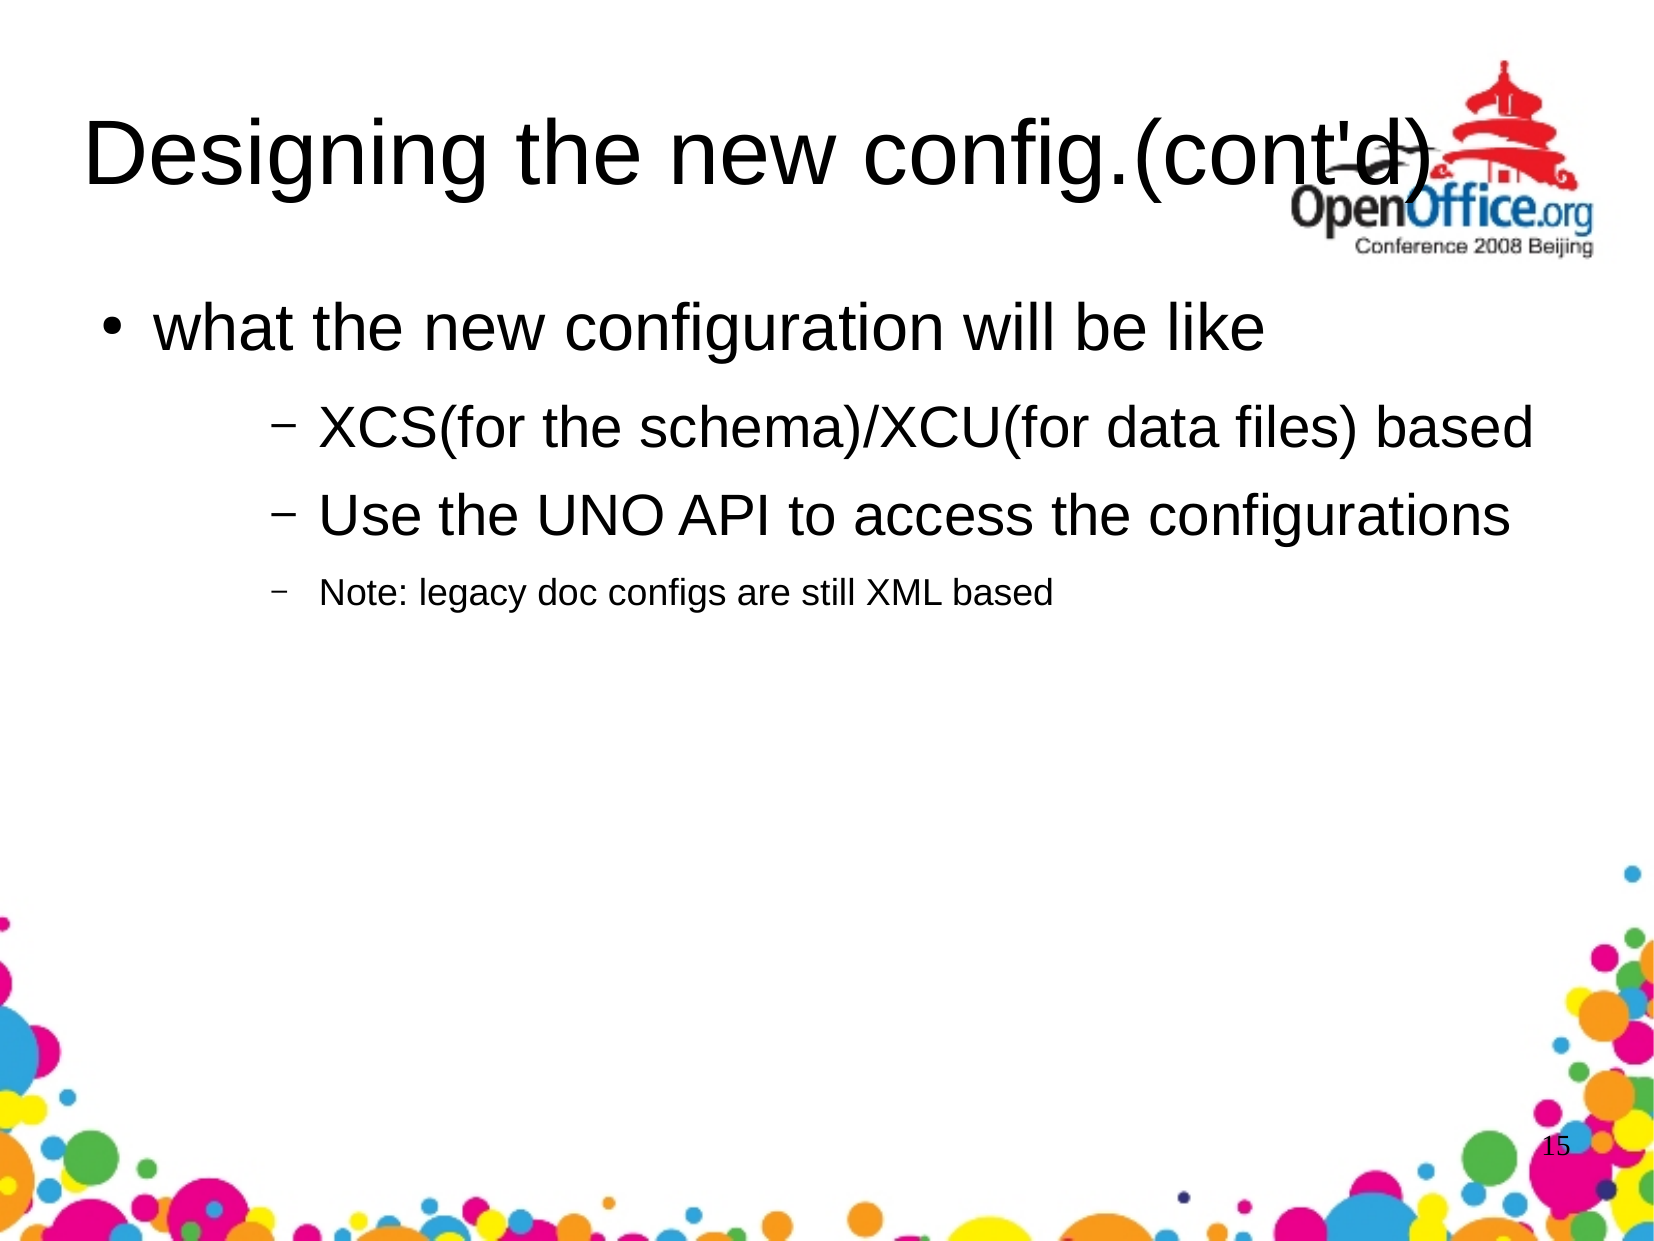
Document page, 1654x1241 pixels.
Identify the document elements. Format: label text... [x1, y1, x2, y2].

title Designing the new config.(cont'd) [82, 49, 1571, 257]
picture [0, 0, 1654, 1241]
list what the new configuration will be like XCS(for the schema)/XCU(for data files) based Use the UNO API to access the configurations Note: legacy doc configs are still XML based [82, 290, 1571, 1109]
